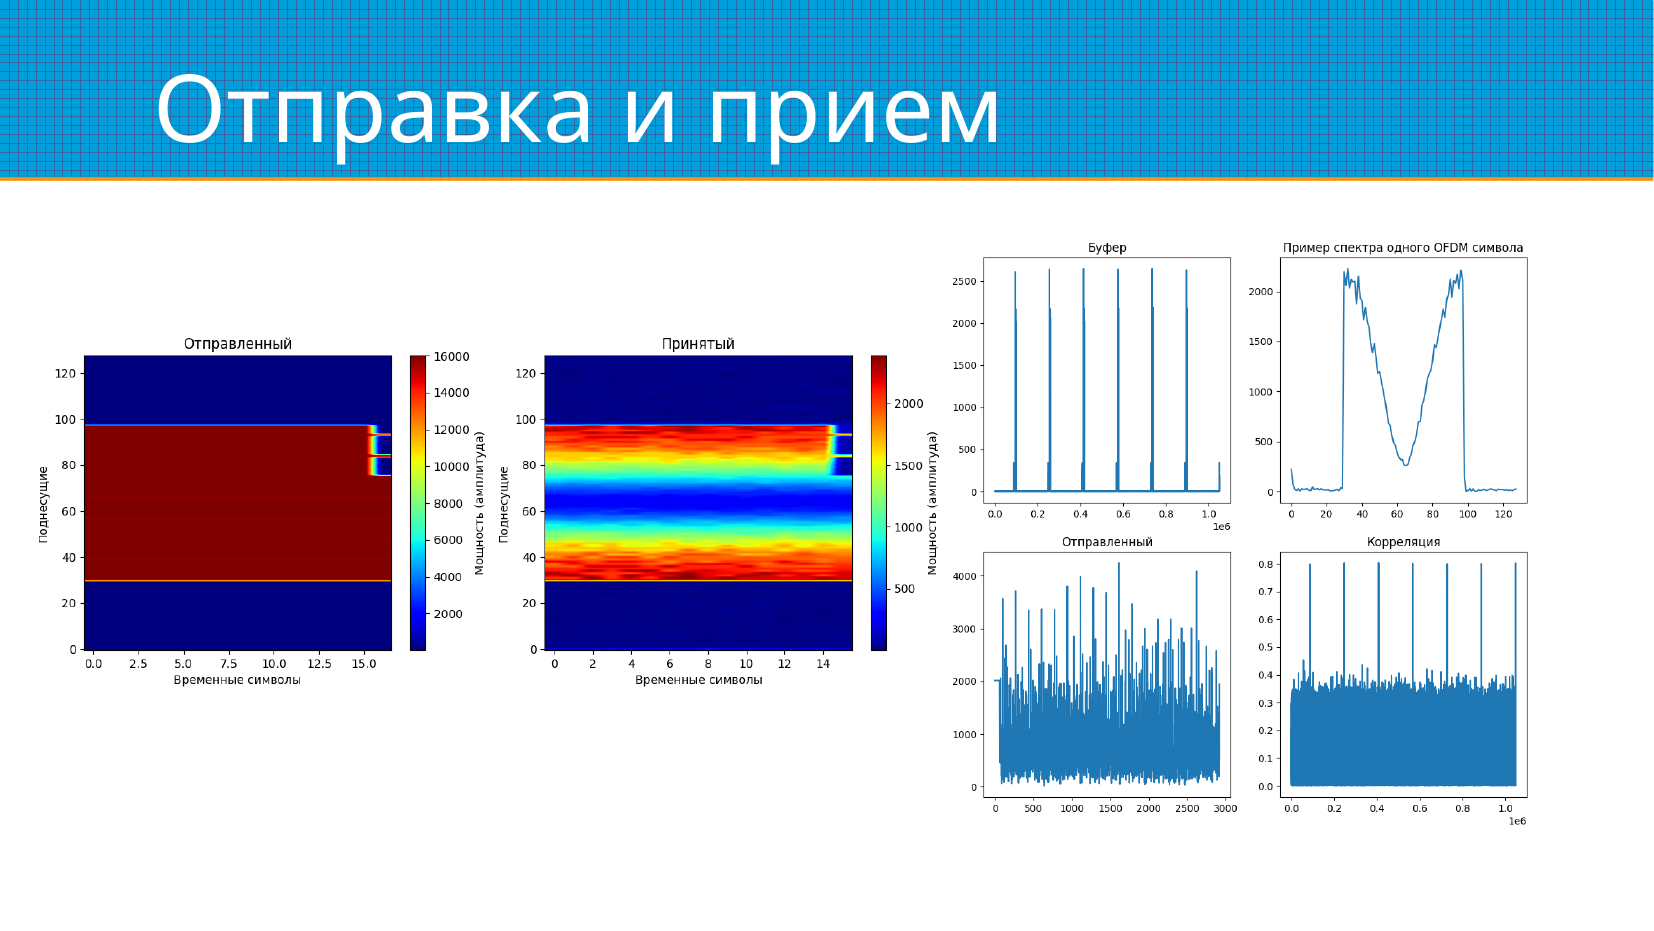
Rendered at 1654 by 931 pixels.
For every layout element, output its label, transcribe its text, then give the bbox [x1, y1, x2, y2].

title Отправка и прием [82, 14, 1571, 171]
picture [29, 236, 1549, 829]
